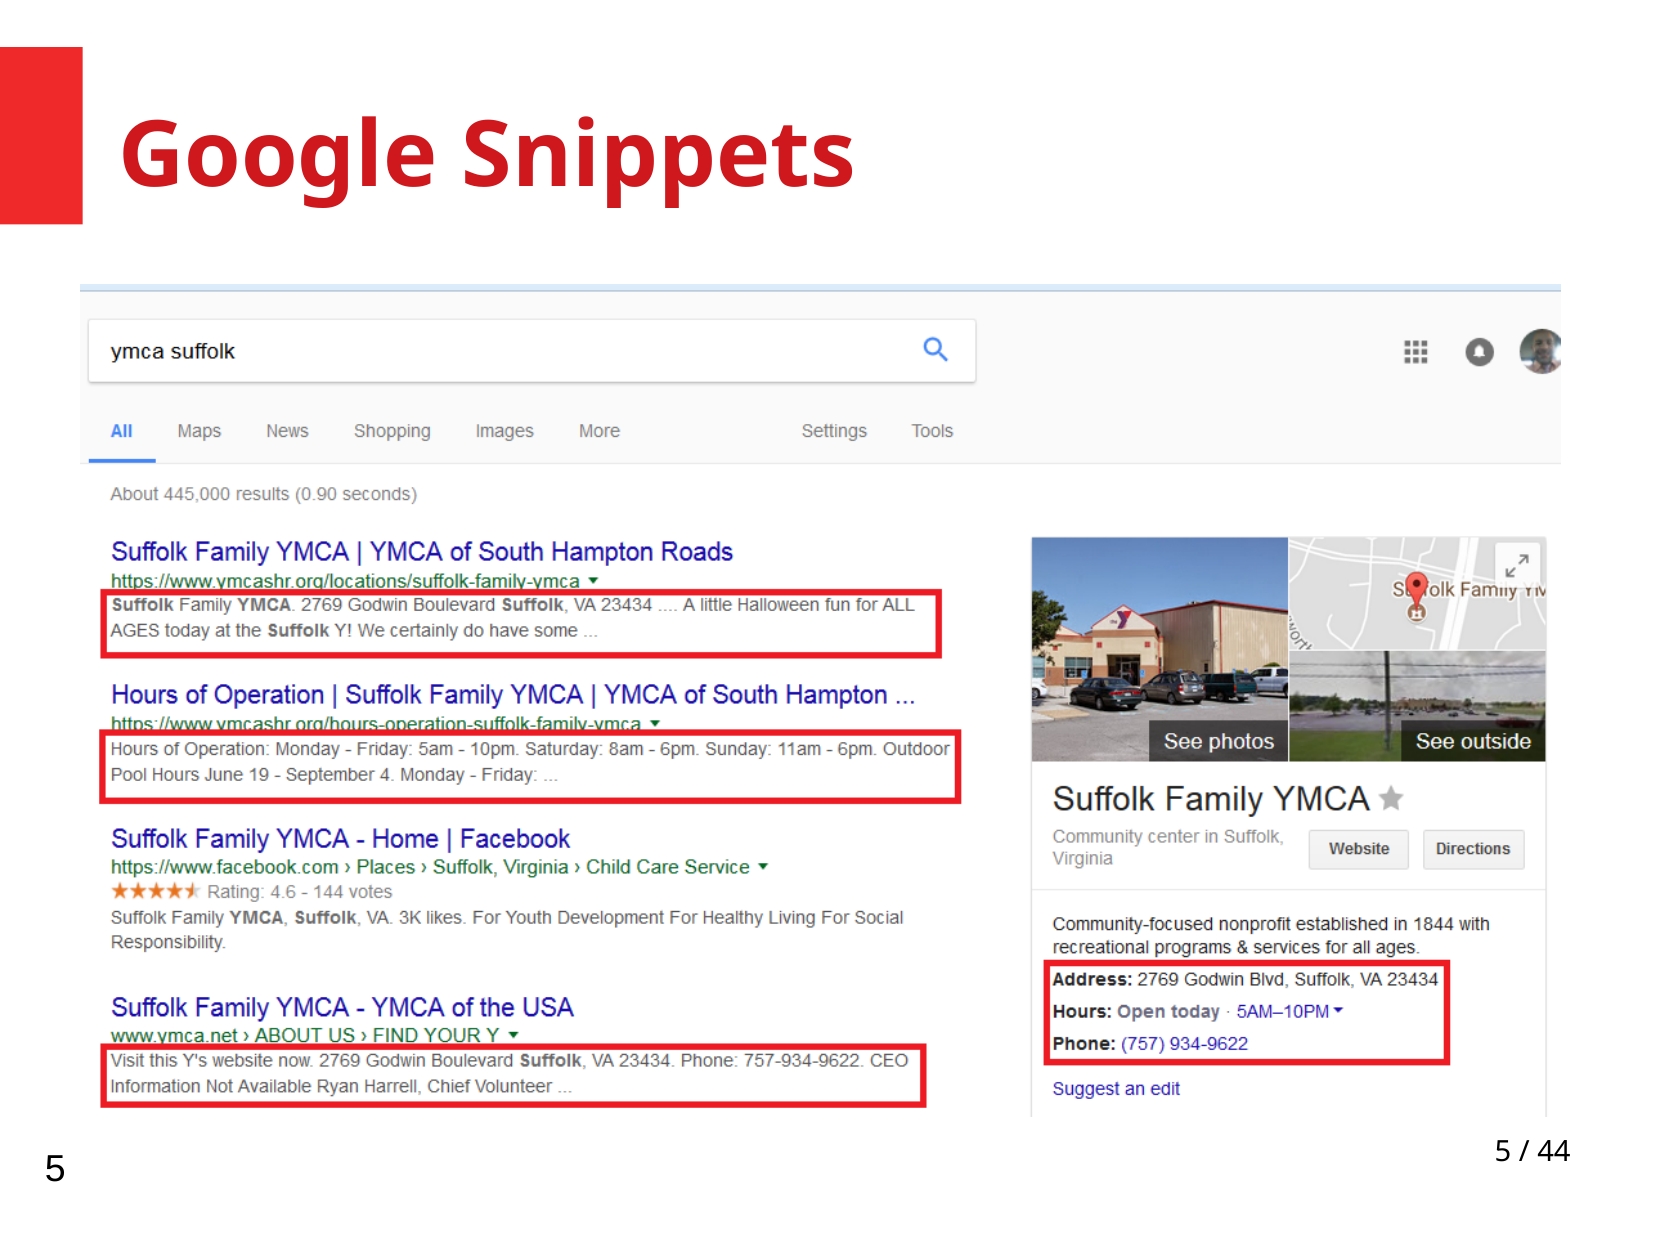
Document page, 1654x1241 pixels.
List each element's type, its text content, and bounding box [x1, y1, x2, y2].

picture [80, 284, 1561, 1117]
text_box 5 [30, 1140, 76, 1197]
title Google Snippets [118, 49, 1571, 257]
